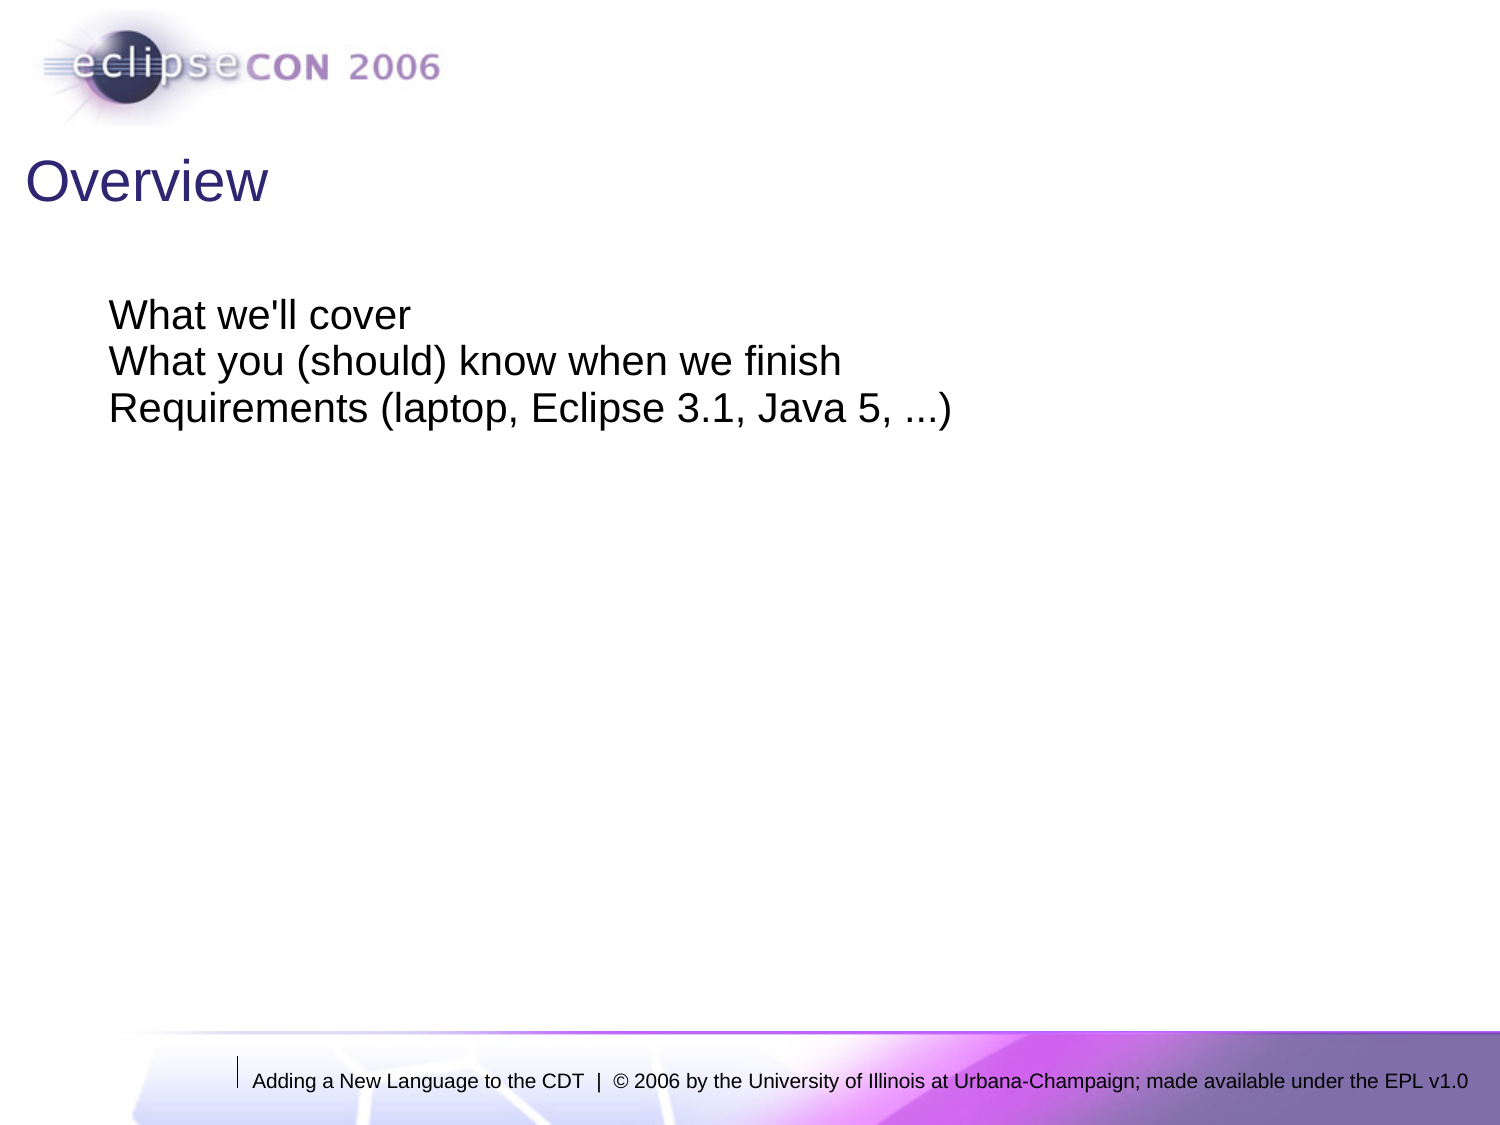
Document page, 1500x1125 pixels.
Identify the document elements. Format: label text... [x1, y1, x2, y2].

picture [31, 10, 1040, 126]
list What we'll cover What you (should) know when we finish Requirements (laptop, Eclipse 3.1, Java 5, ...) [108, 291, 1378, 932]
title Overview [25, 142, 1378, 225]
picture [0, 1031, 1500, 1125]
